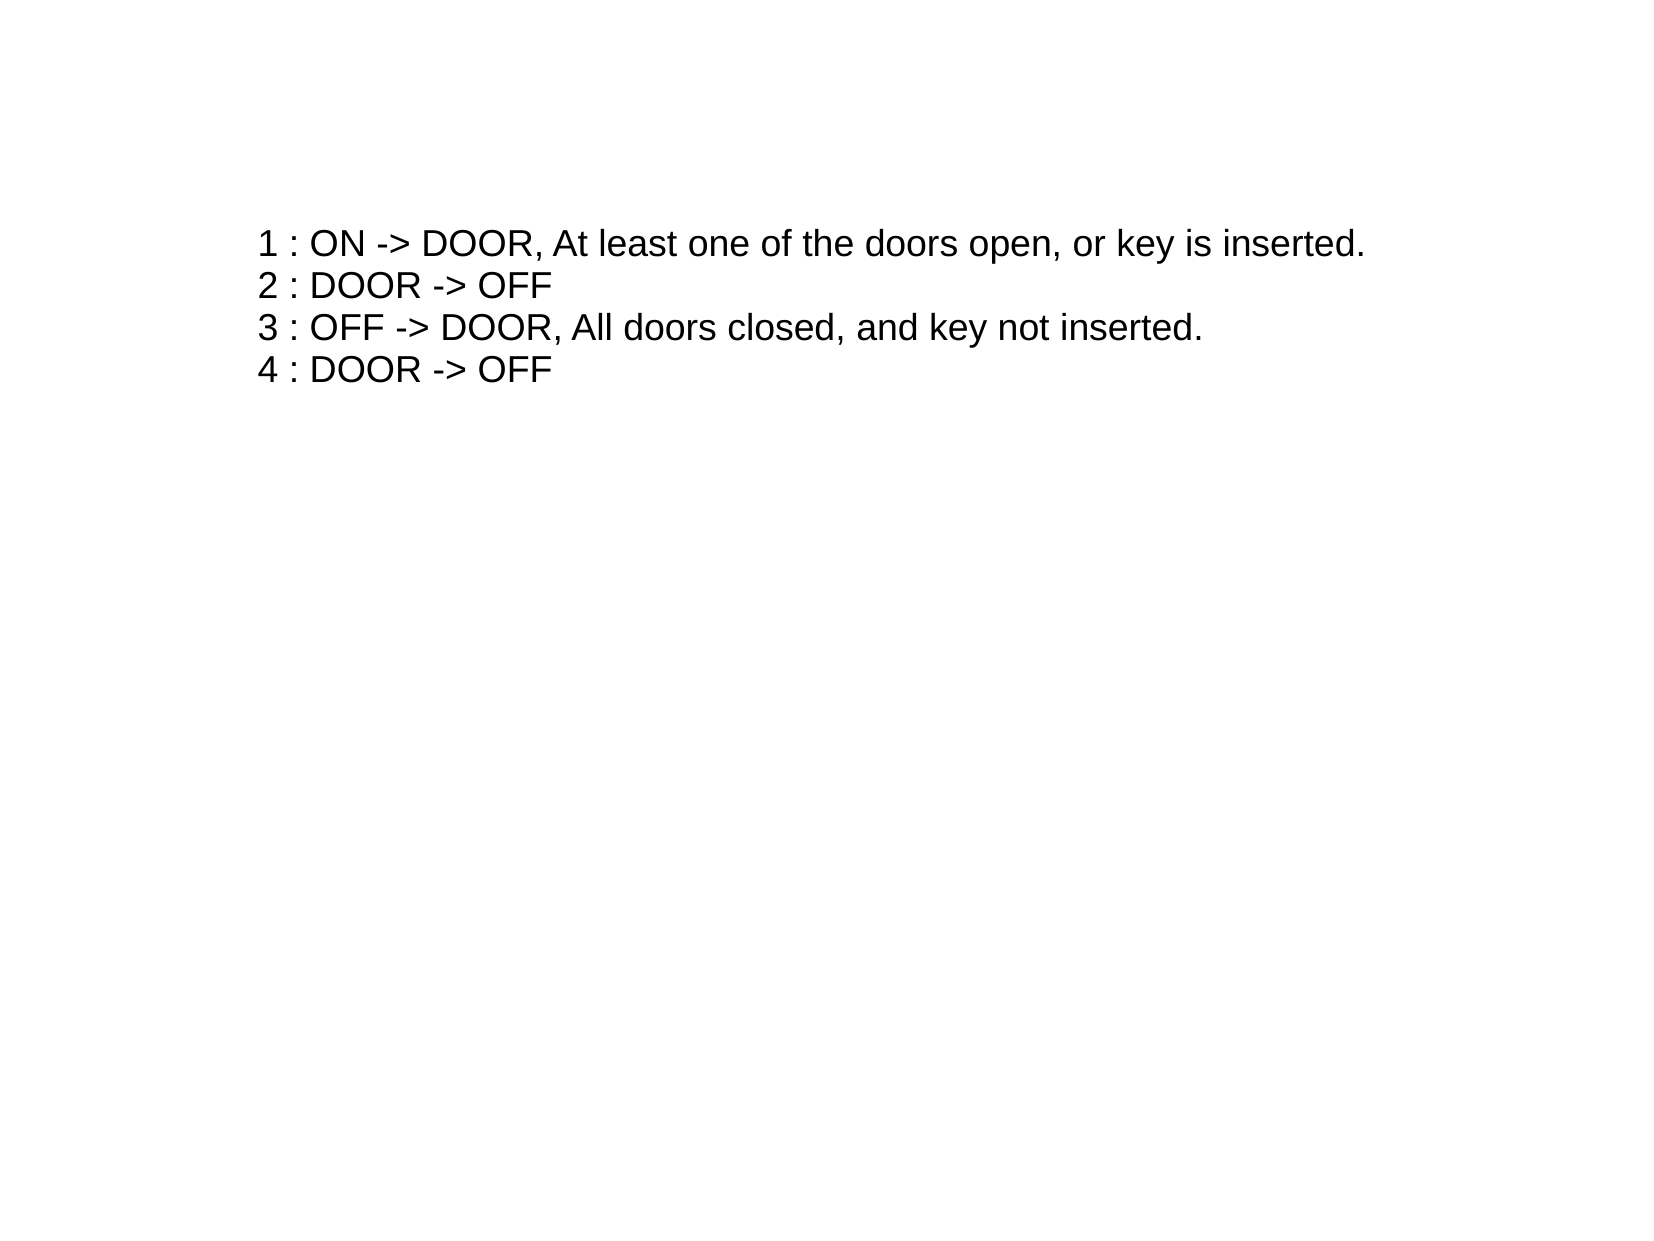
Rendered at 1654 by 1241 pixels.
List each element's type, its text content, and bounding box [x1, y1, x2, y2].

text_box 1 : ON -> DOOR, At least one of the doors open, or key is inserted. 2 : DOOR -> OFF 3 : OFF -> DOOR, All doors closed, and key not inserted. 4 : DOOR -> OFF [243, 214, 1382, 398]
